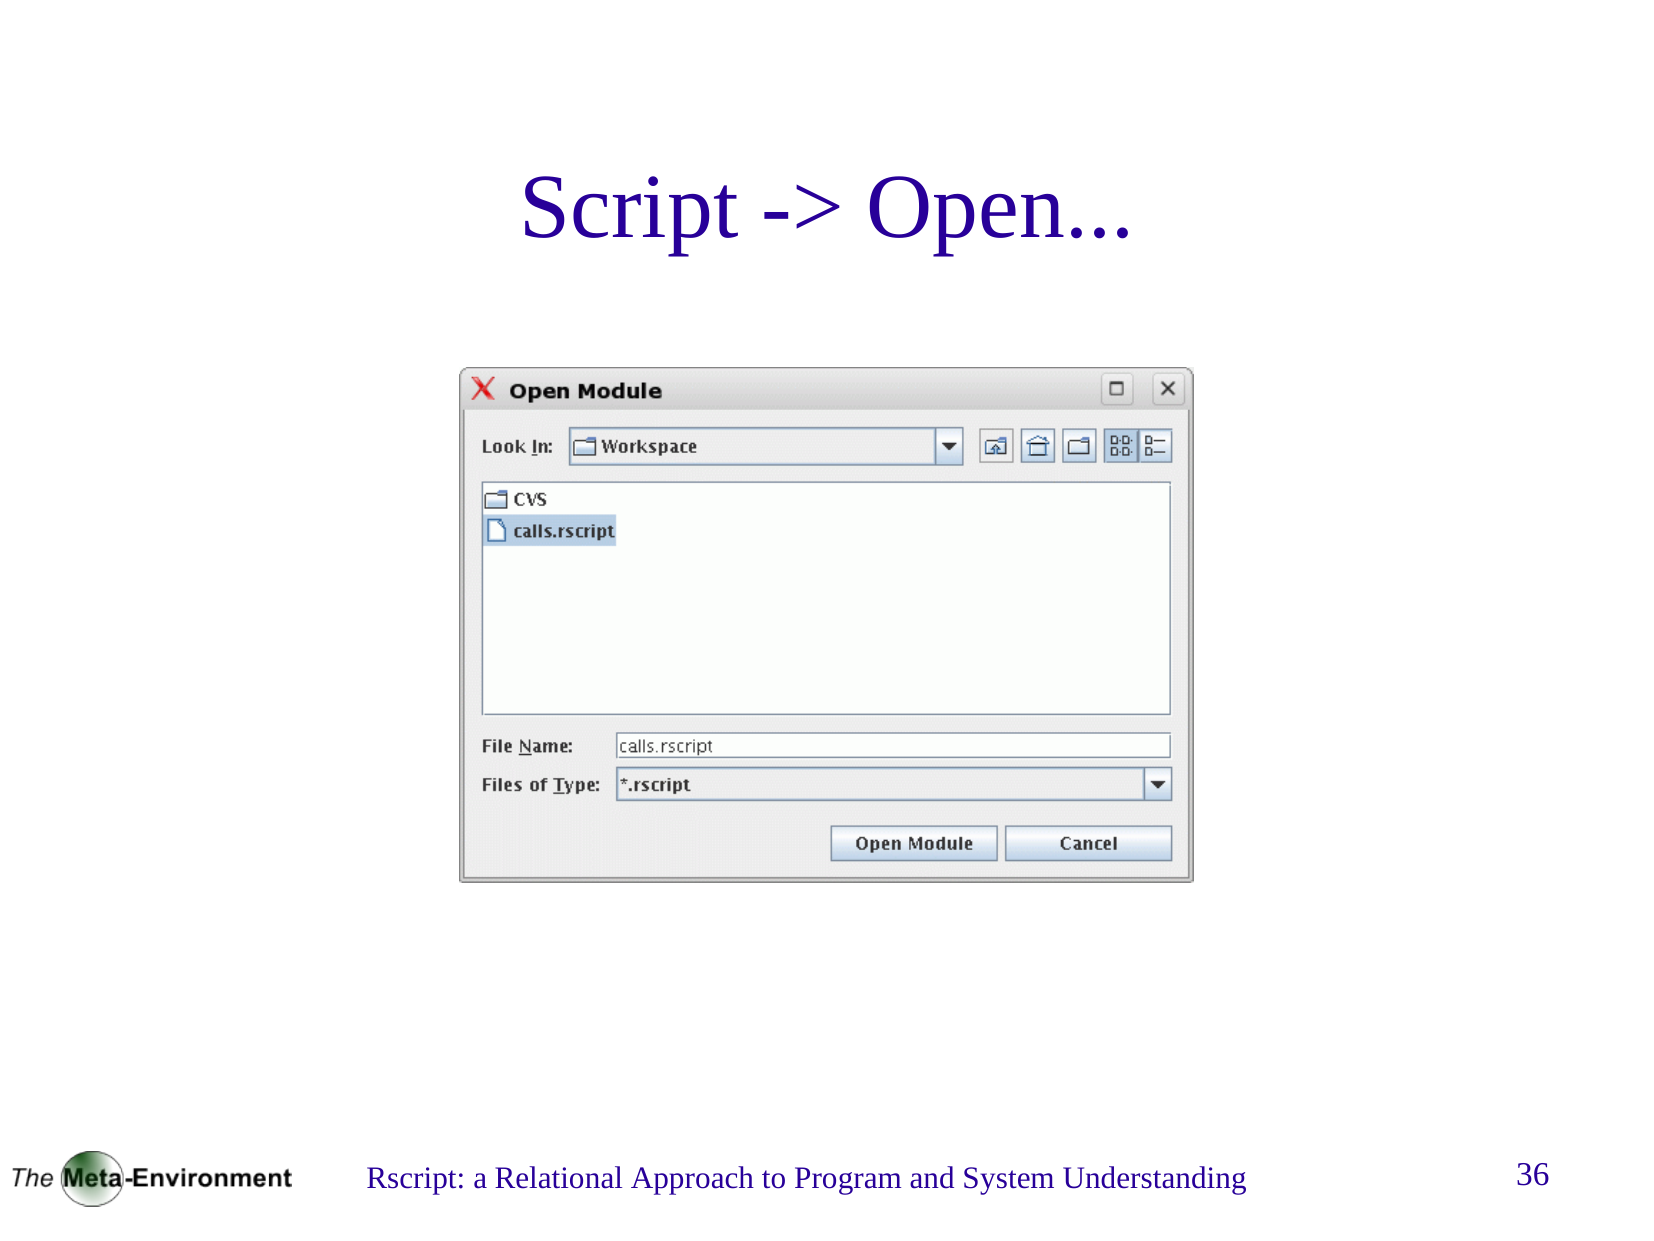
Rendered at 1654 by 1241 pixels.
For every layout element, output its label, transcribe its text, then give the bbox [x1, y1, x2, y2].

picture [459, 367, 1194, 883]
picture [12, 1151, 292, 1207]
title Script -> Open... [121, 102, 1534, 311]
